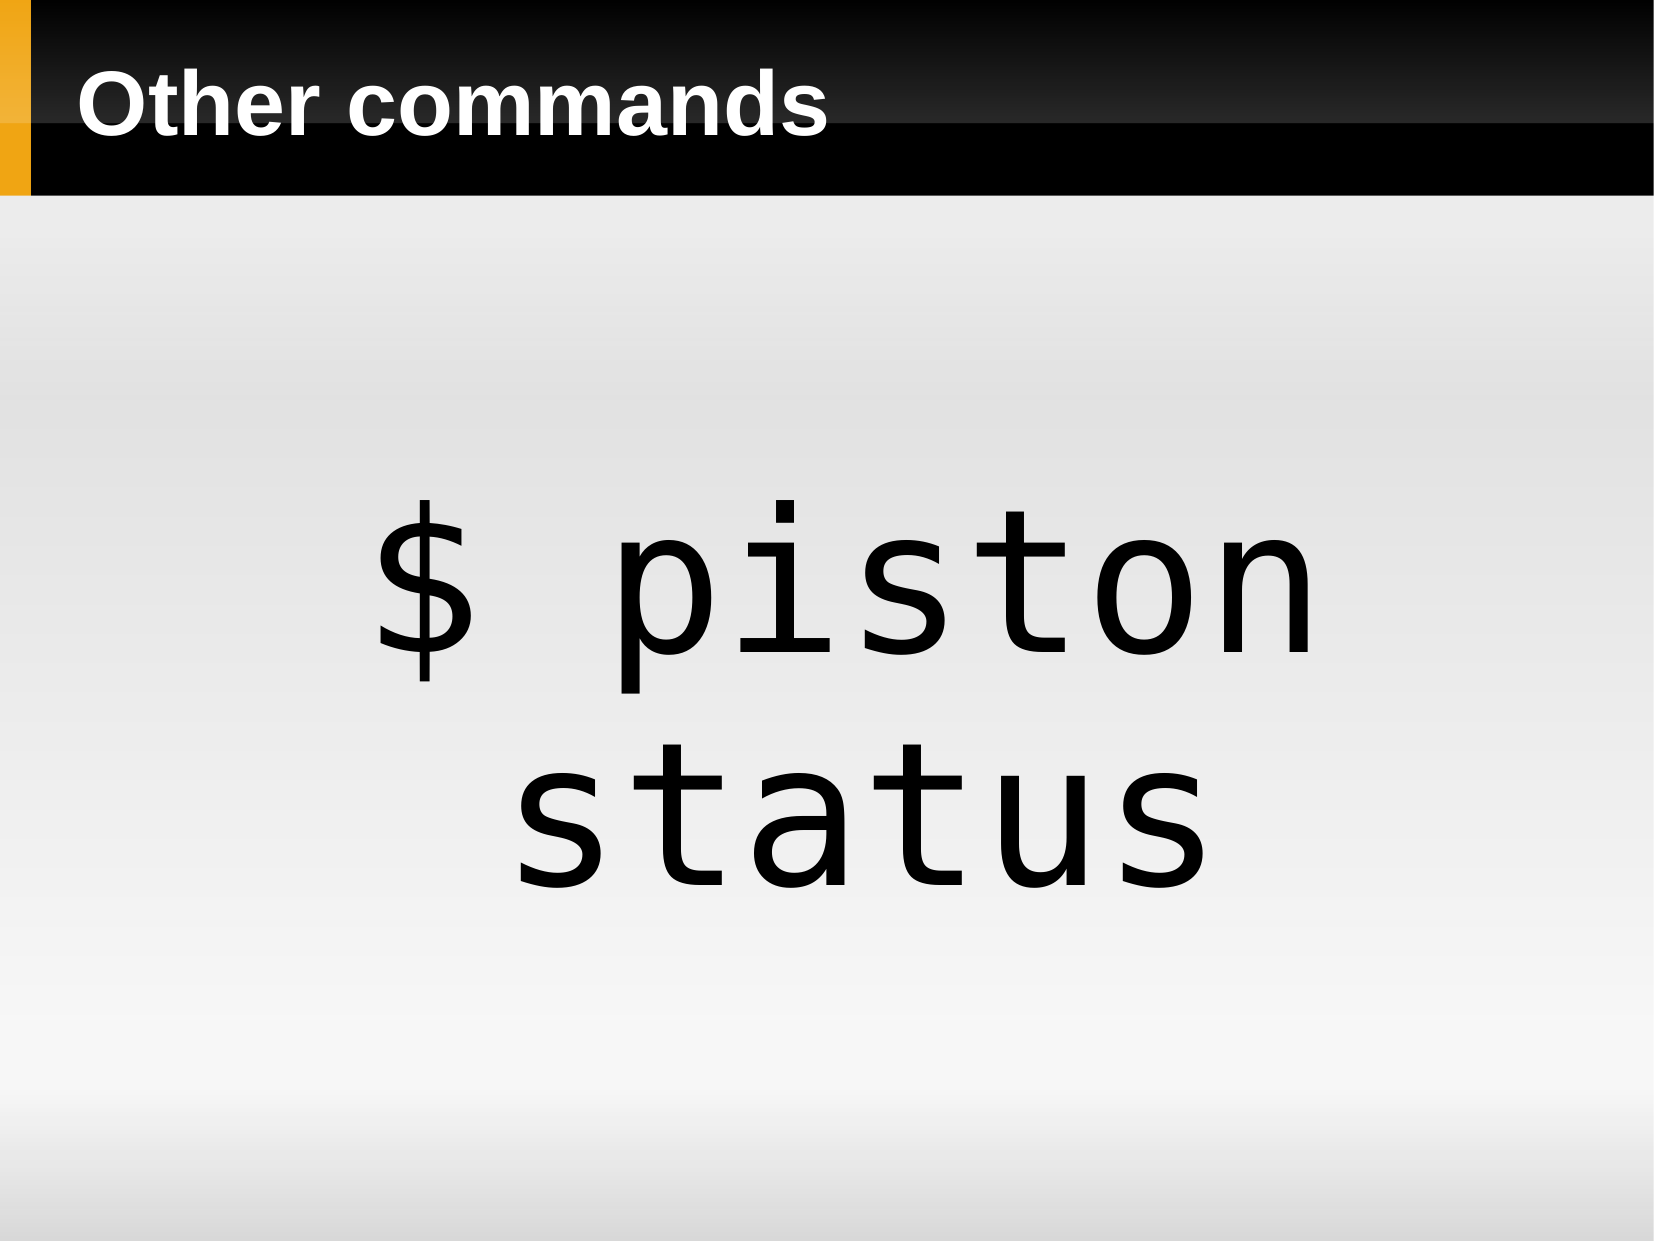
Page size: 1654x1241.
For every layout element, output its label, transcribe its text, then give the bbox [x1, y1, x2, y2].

subtitle $ piston status [82, 297, 1571, 1102]
title Other commands [76, 7, 1565, 200]
picture [0, 0, 1654, 1241]
